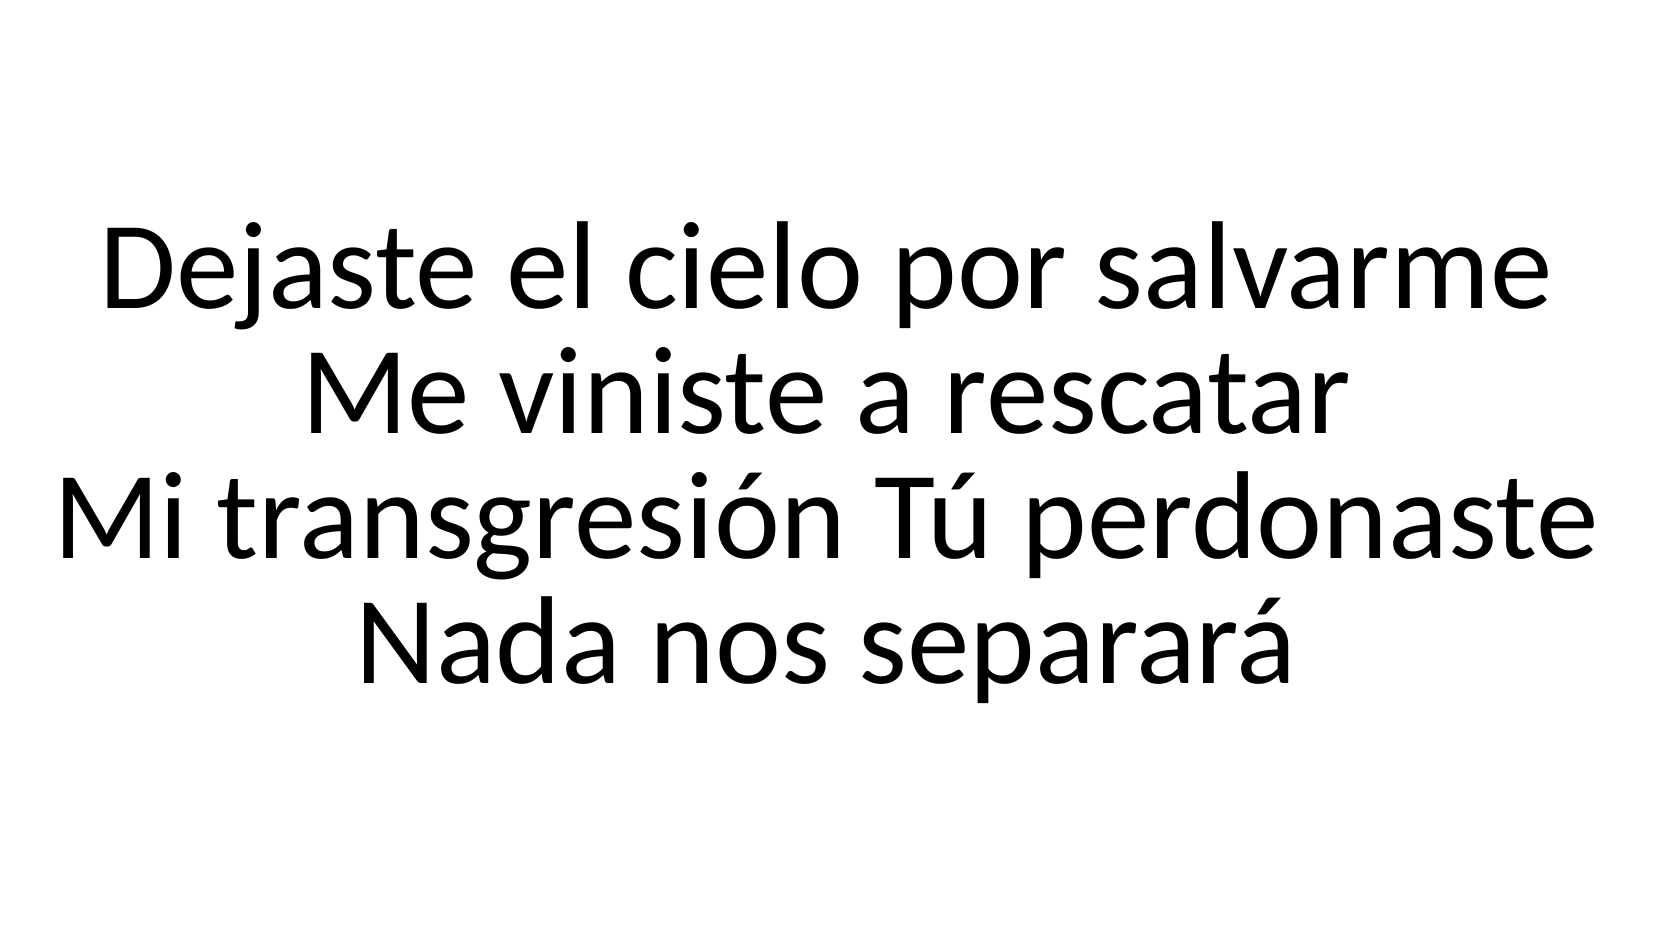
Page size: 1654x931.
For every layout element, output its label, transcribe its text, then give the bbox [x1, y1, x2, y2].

title Dejaste el cielo por salvarme Me viniste a rescatar Mi transgresión Tú perdonaste Nada nos separará [0, 0, 1654, 931]
